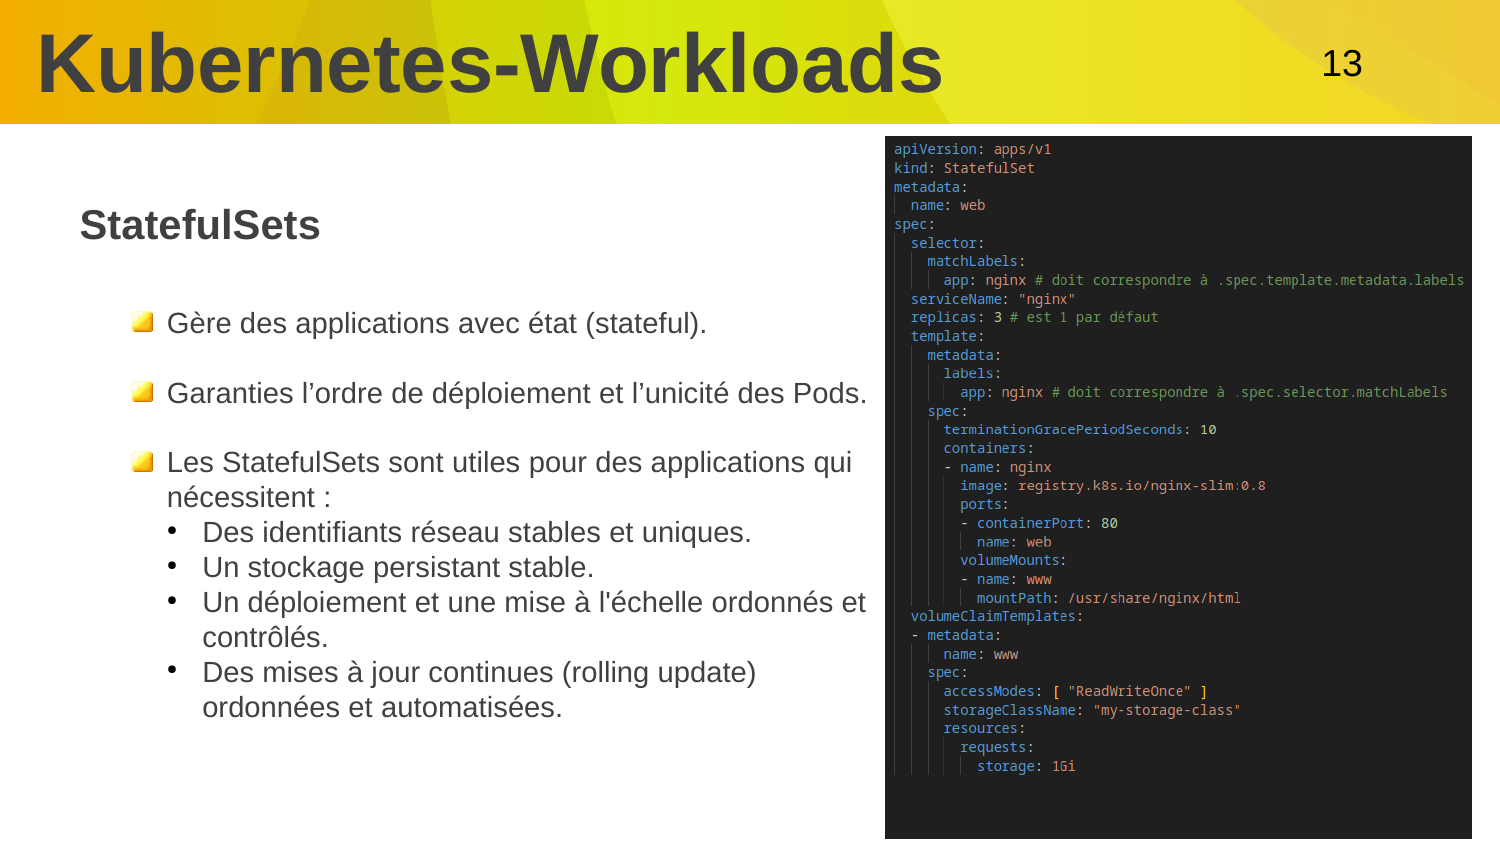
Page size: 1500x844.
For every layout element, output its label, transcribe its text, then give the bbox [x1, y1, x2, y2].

text_box Kubernetes-Workloads [0, 0, 1498, 130]
picture [0, 106, 1500, 844]
text_box Gère des applications avec état (stateful). Garanties l’ordre de déploiement et l’unicité des Pods. Les StatefulSets sont utiles pour des applications qui nécessitent : Des identifiants réseau stables et uniques. Un stockage persistant stable. Un déploiement et une mise à l'échelle ordonnés et contrôlés. Des mises à jour continues (rolling update) ordonnées et automatisées. [66, 296, 885, 815]
text_box StatefulSets [64, 185, 885, 261]
text_box <numéro> [1306, 35, 1500, 106]
